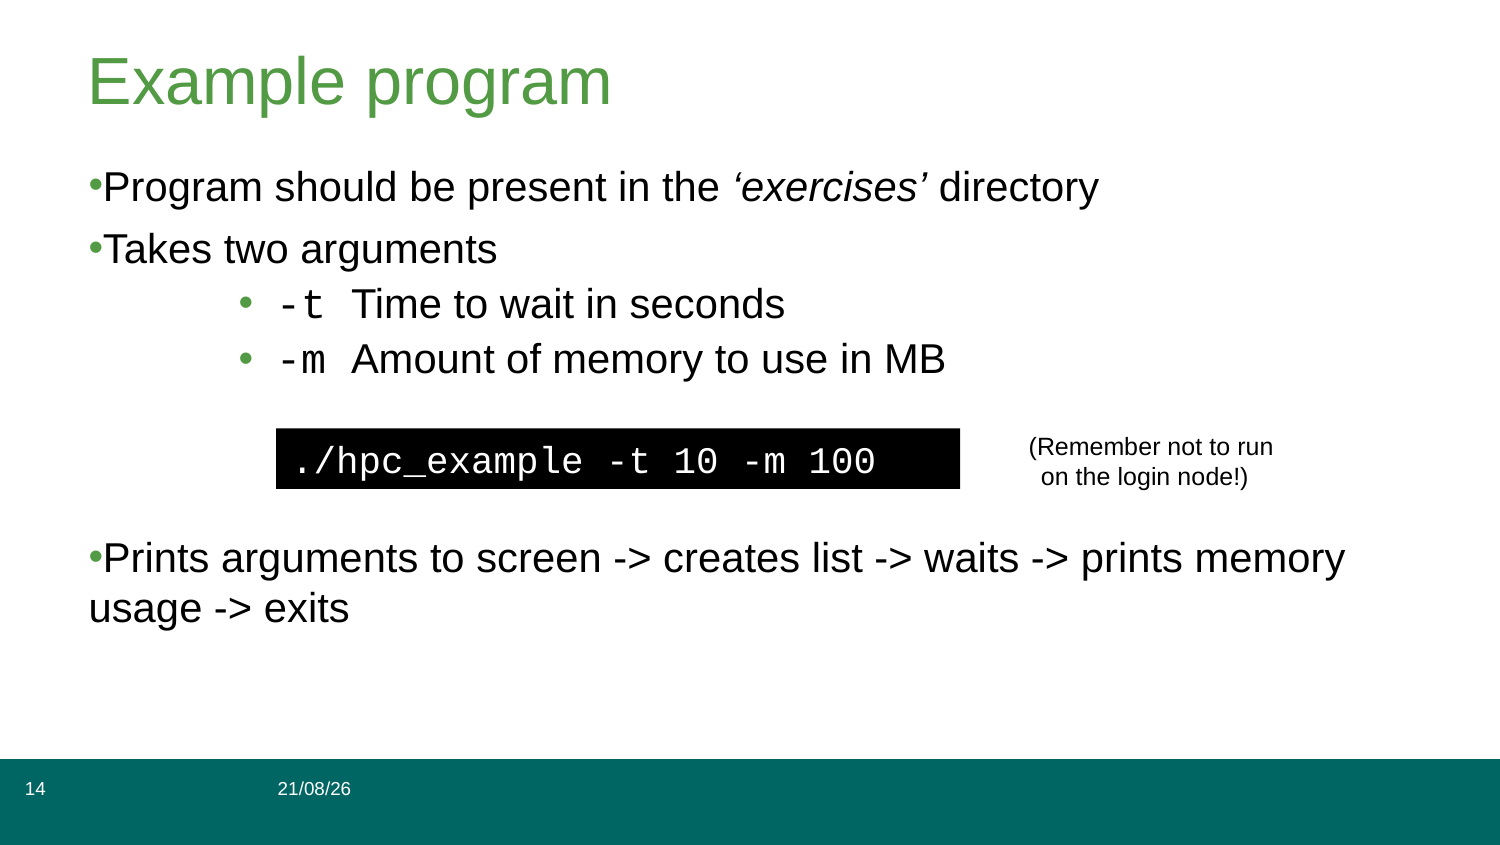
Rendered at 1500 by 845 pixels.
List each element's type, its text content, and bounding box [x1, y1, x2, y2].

text_box (Remember not to run on the login node!) [1020, 430, 1276, 501]
text_box ./hpc_example -t 10 -m 100 [276, 428, 961, 489]
text_box <number> [24, 776, 76, 799]
text_box 05/05/18 [277, 776, 553, 799]
list Program should be present in the ‘exercises’ directory Takes two arguments -t Time to wait in seconds -m Amount of memory to use in MB Prints arguments to screen -> creates list -> waits -> prints memory usage -> exits [88, 159, 1462, 676]
title Example program [87, 37, 1426, 132]
